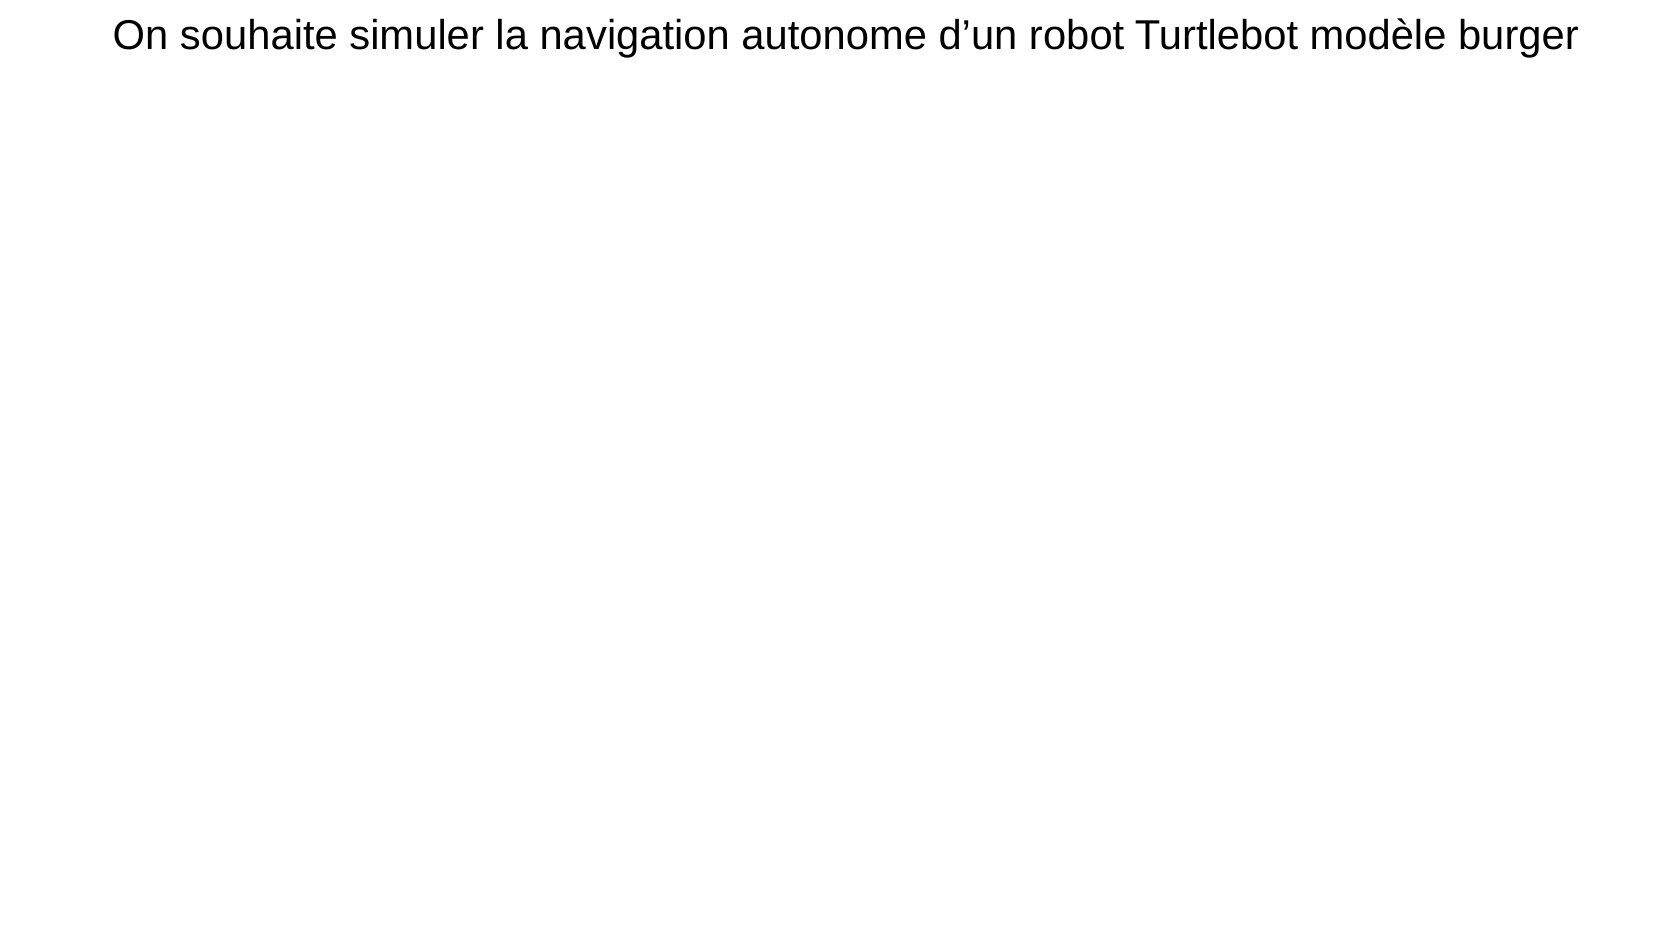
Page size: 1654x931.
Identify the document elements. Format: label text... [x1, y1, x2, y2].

text_box On souhaite simuler la navigation autonome d’un robot Turtlebot modèle burger [97, 4, 1595, 66]
